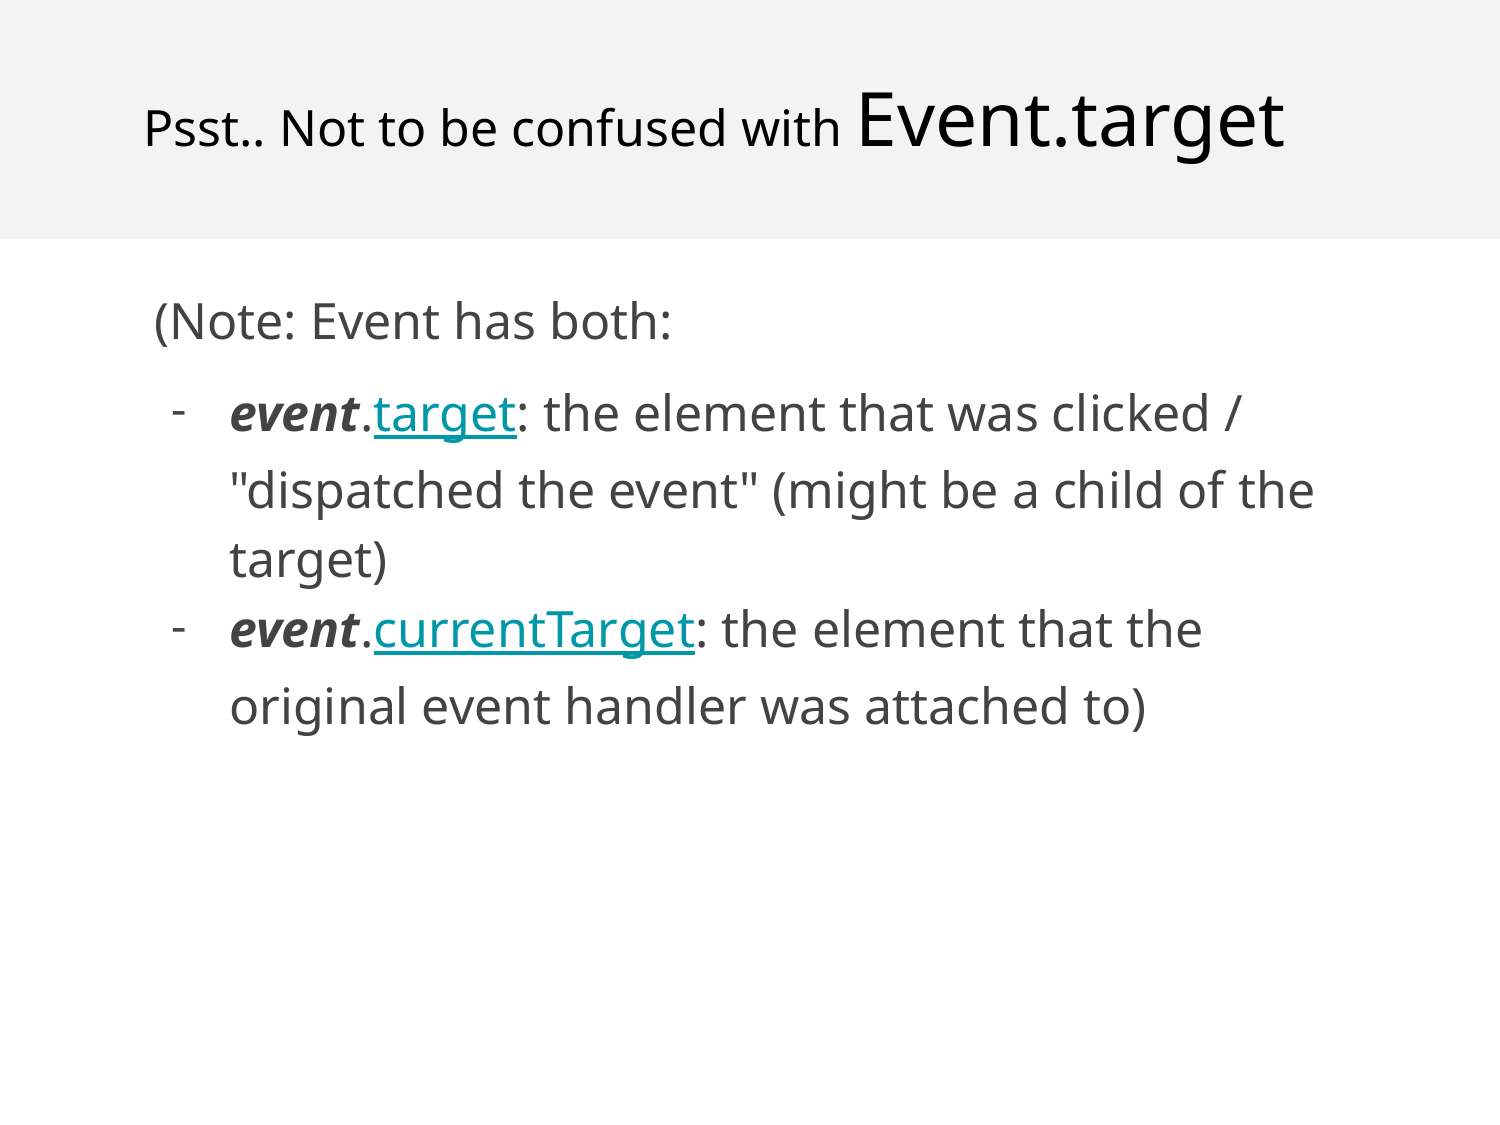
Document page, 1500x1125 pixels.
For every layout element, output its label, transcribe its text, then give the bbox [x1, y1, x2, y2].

list (Note: Event has both: event.target: the element that was clicked / "dispatched the event" (might be a child of the target) event.currentTarget: the element that the original event handler was attached to) [139, 266, 1383, 717]
title Psst.. Not to be confused with Event.target [128, 56, 1372, 183]
